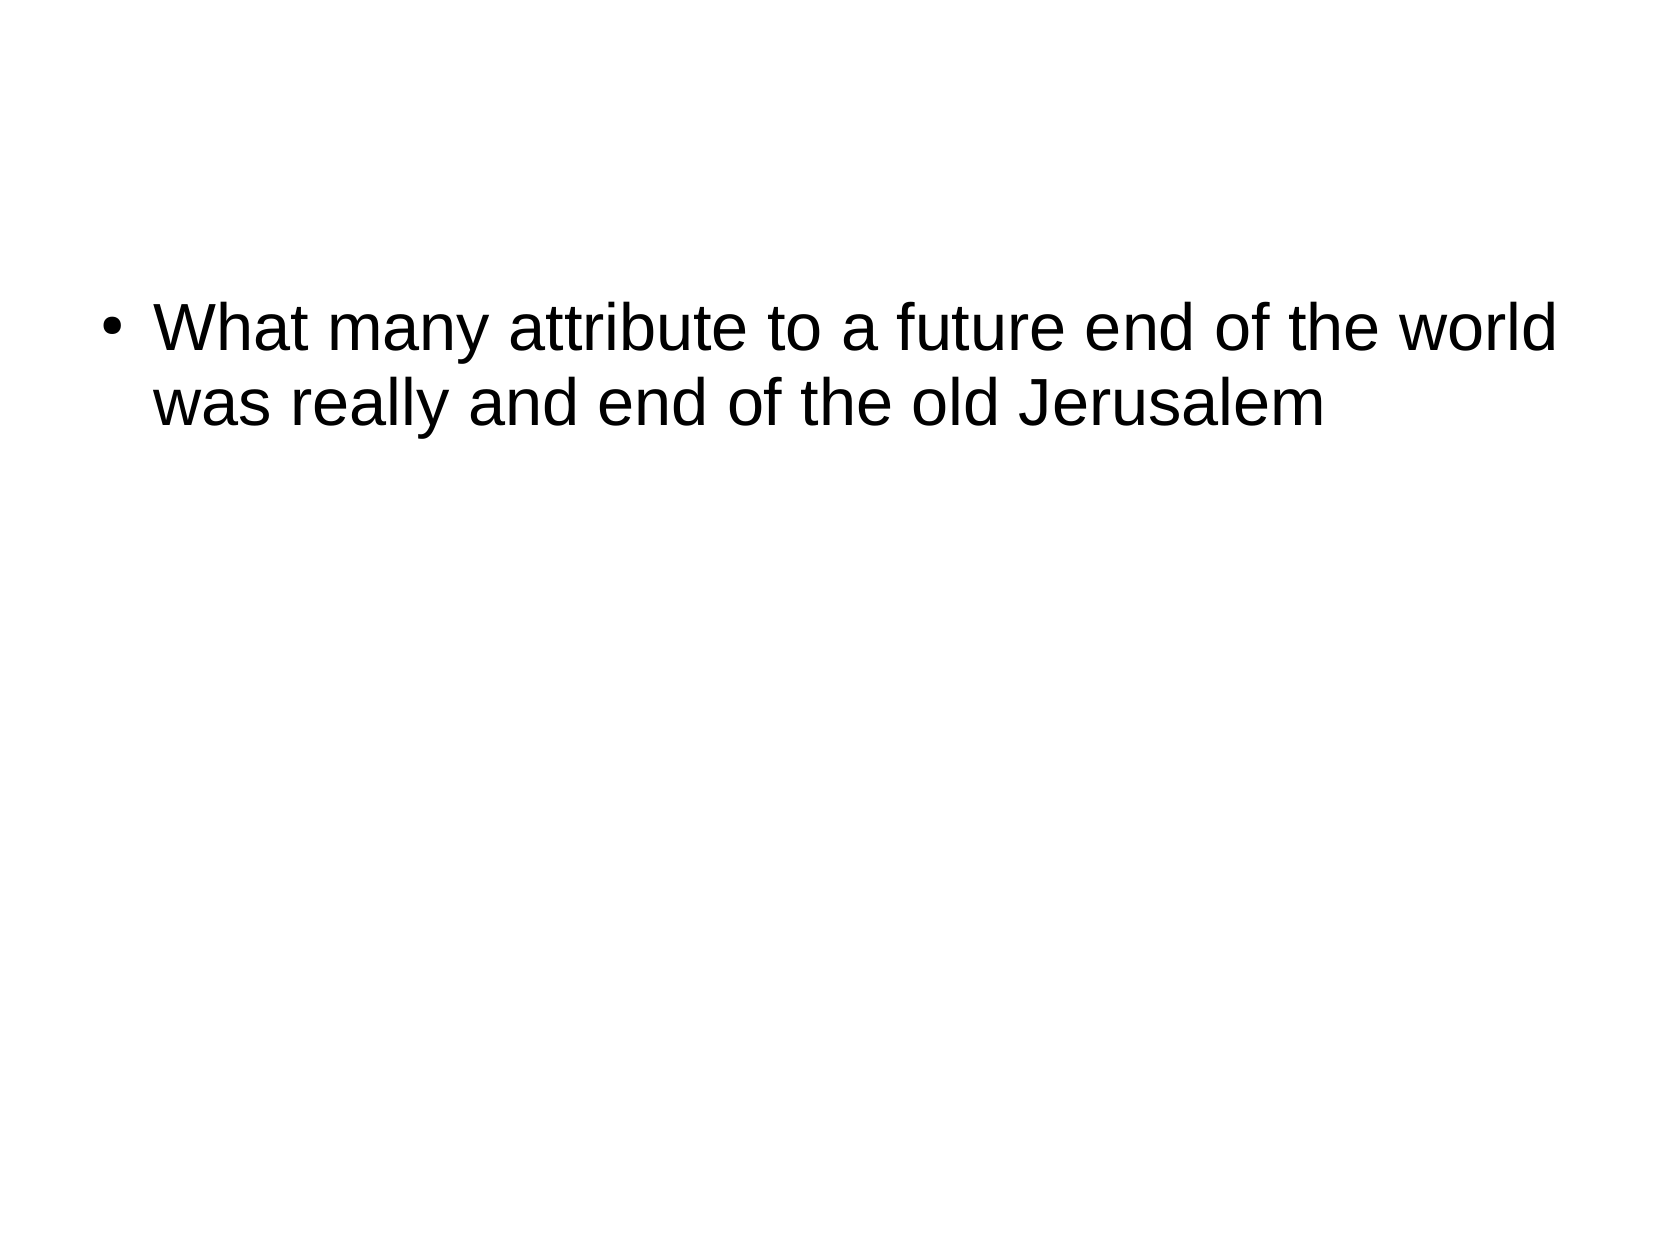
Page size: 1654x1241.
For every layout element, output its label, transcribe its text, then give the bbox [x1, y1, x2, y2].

list What many attribute to a future end of the world was really and end of the old Jerusalem [82, 290, 1571, 1010]
